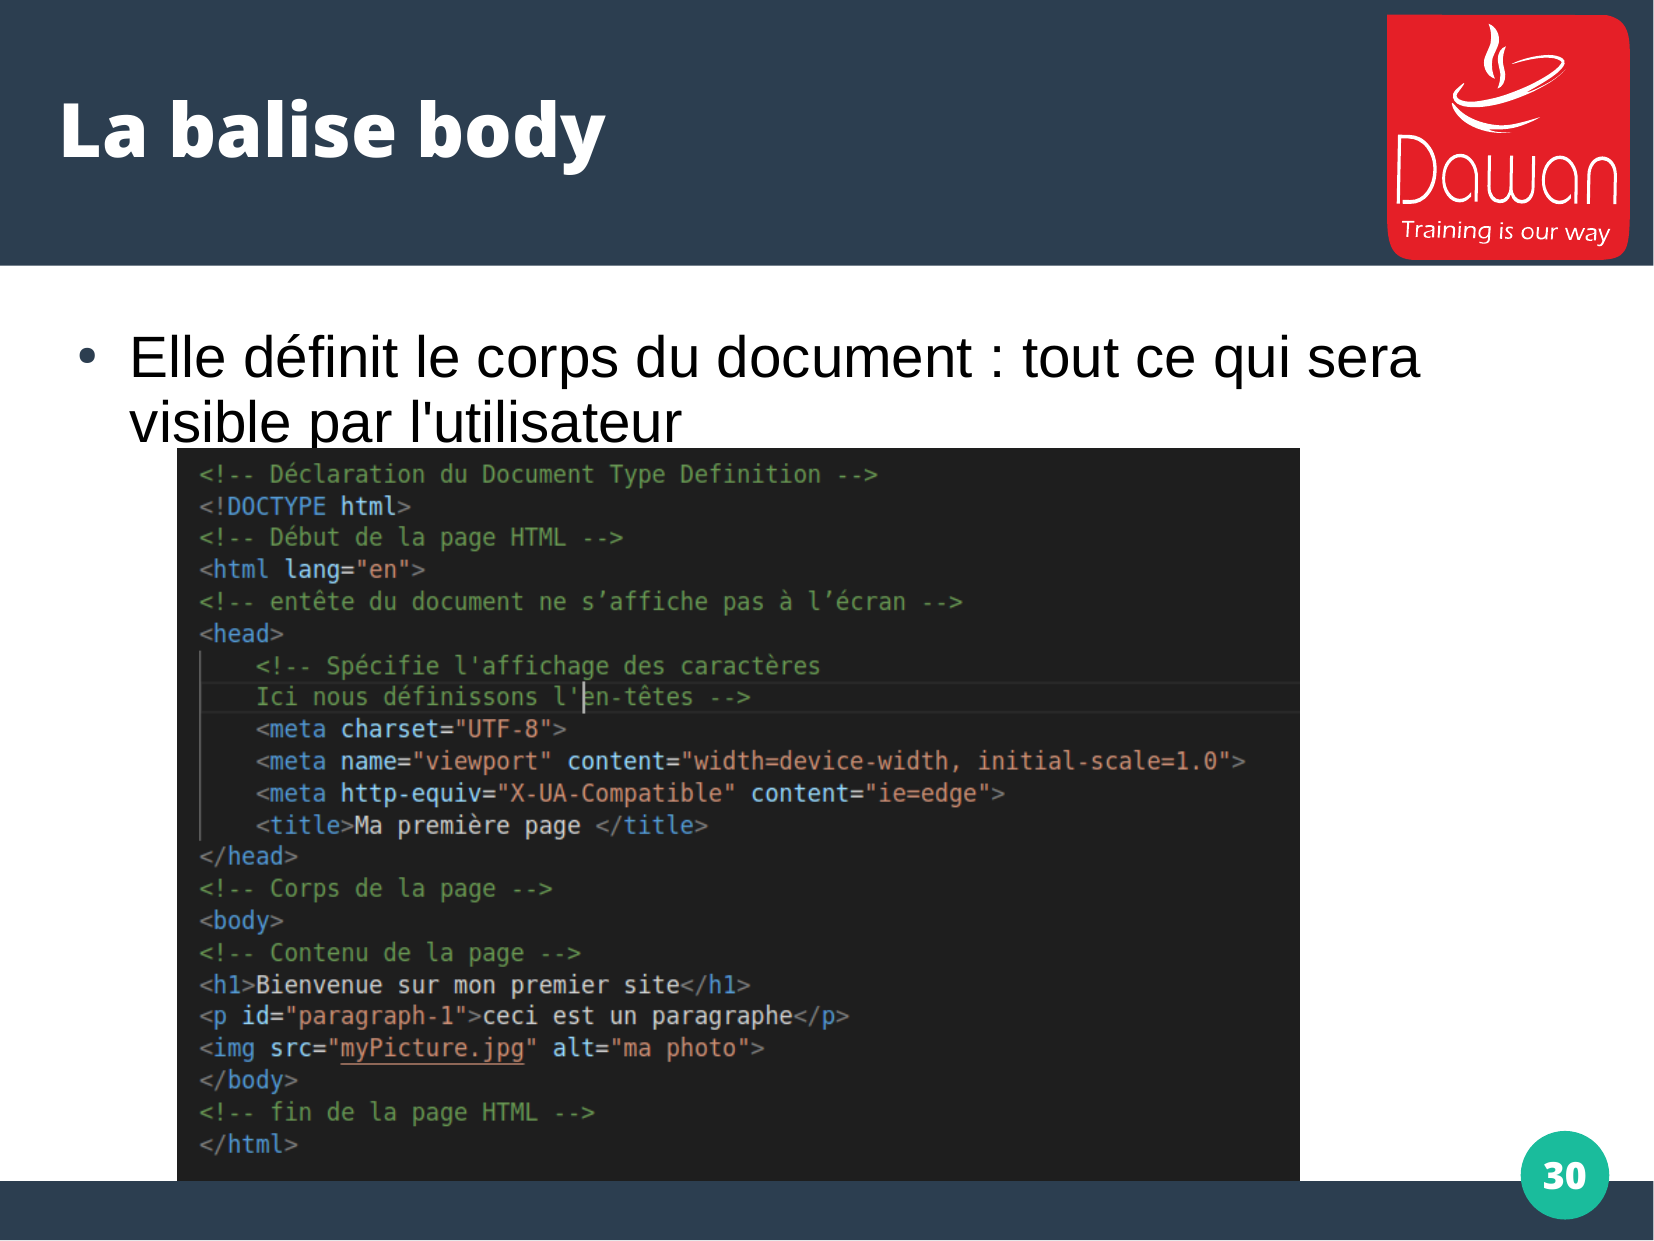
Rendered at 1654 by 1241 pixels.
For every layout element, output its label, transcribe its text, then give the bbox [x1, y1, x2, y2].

title La balise body [59, 49, 1387, 207]
picture [1387, 14, 1630, 260]
picture [177, 448, 1300, 1181]
list Elle définit le corps du document : tout ce qui sera visible par l'utilisateur [59, 324, 1595, 1152]
